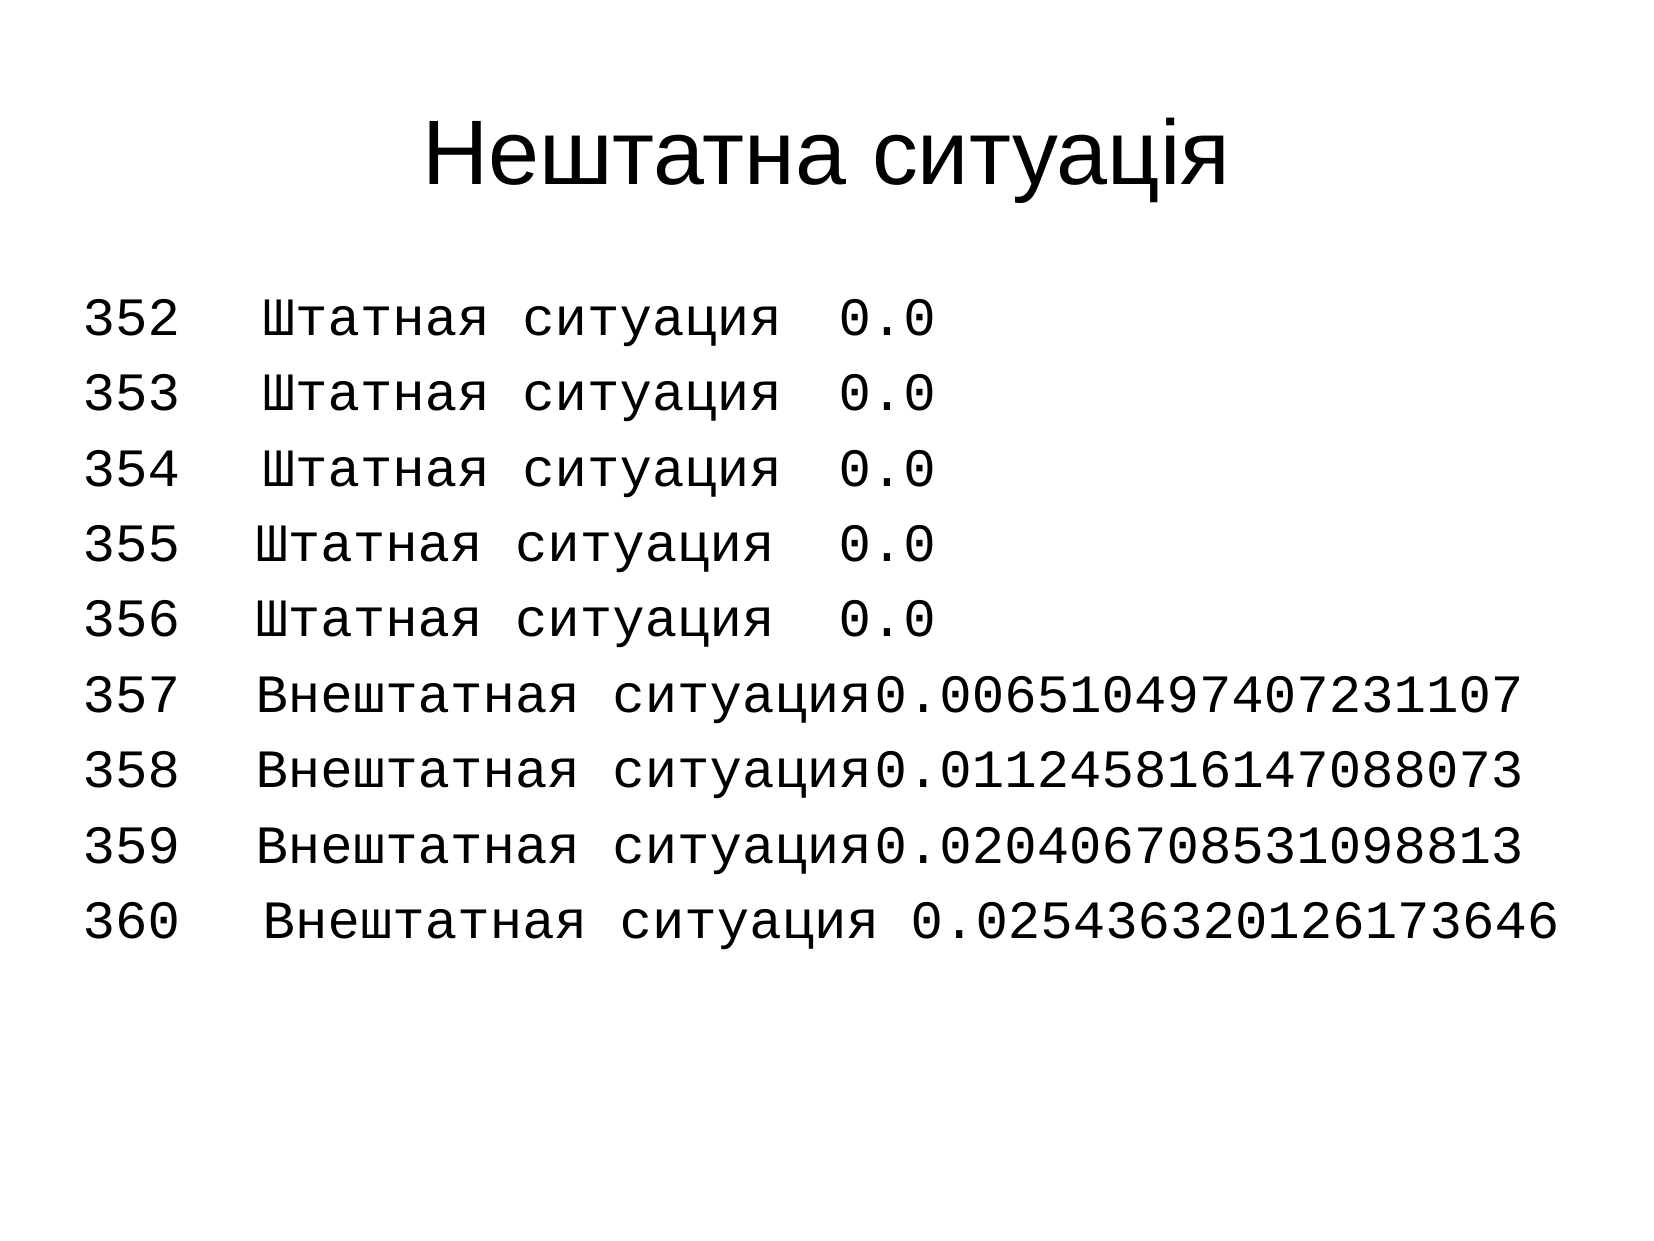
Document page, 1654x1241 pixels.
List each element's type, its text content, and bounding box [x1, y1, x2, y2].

list 352 Штатная ситуация 0.0 353 Штатная ситуация 0.0 354 Штатная ситуация 0.0 355 Штатная ситуация 0.0 356 Штатная ситуация 0.0 357 Внештатная ситуация 0.006510497407231107 358 Внештатная ситуация 0.011245816147088073 359 Внештатная ситуация 0.020406708531098813 360 Внештатная ситуация 0.025436320126173646 [82, 290, 1571, 1010]
title Нештатна ситуація [82, 49, 1571, 257]
